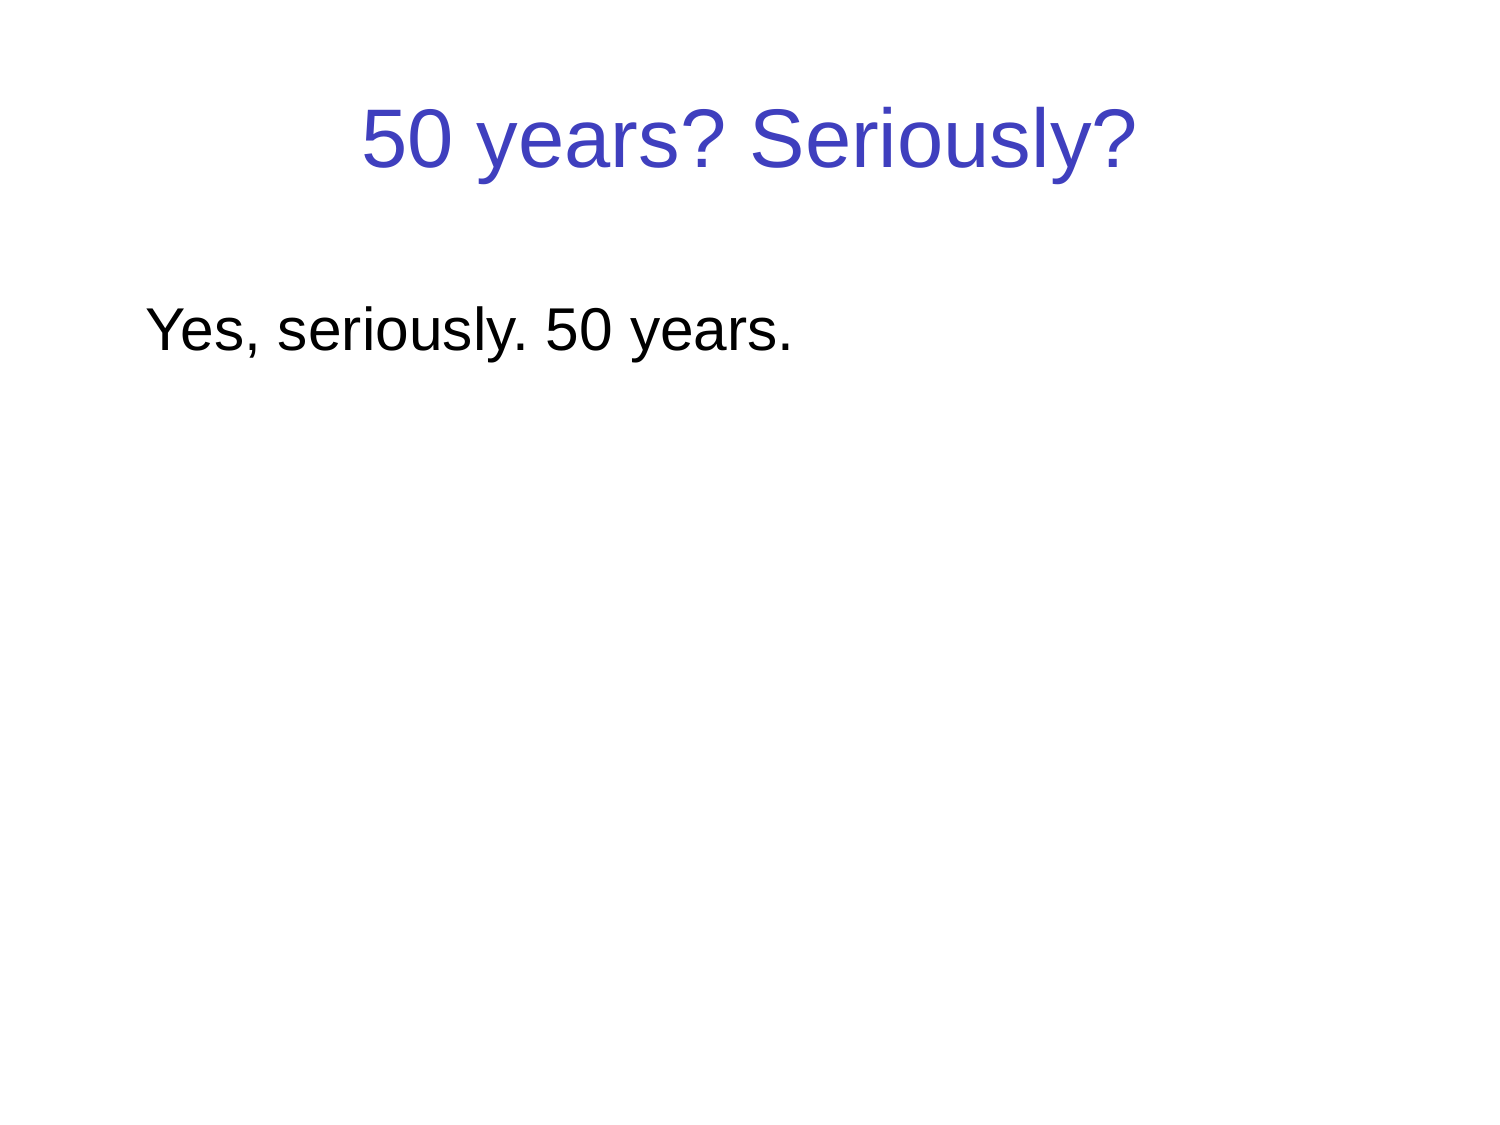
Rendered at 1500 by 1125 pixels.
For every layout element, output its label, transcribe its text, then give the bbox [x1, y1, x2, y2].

title 50 years? Seriously? [75, 44, 1425, 233]
list Yes, seriously. 50 years. [75, 295, 1425, 1063]
